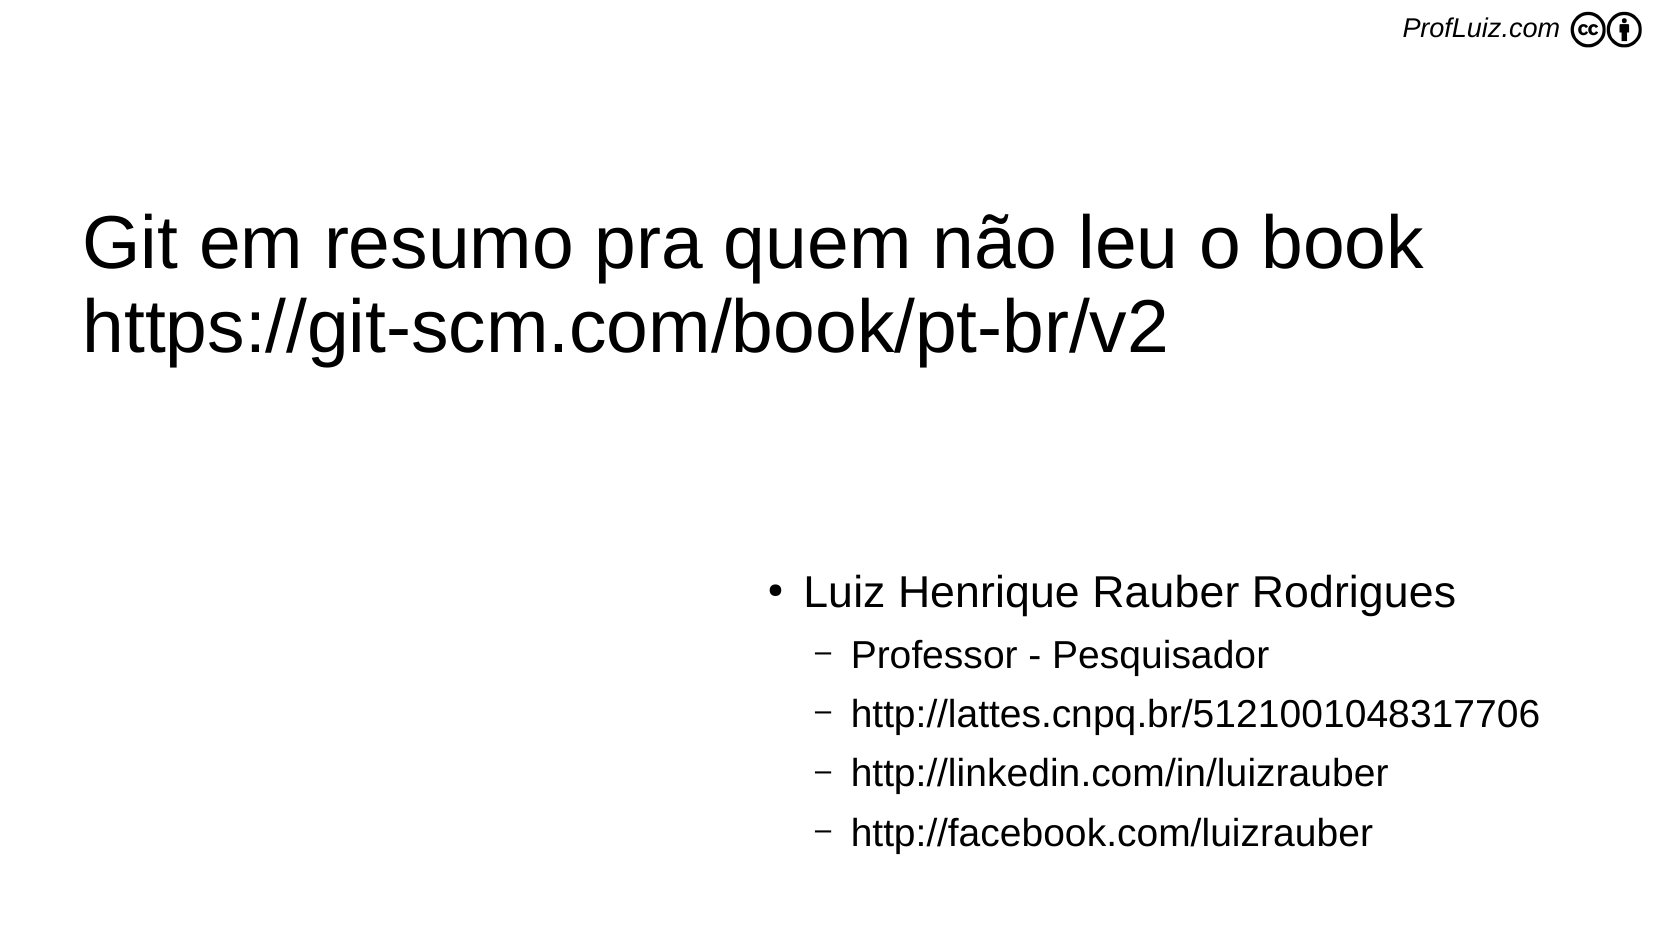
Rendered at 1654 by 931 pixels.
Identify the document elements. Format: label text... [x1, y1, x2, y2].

list Luiz Henrique Rauber Rodrigues Professor - Pesquisador http://lattes.cnpq.br/5121001048317706 http://linkedin.com/in/luizrauber http://facebook.com/luizrauber [755, 566, 1571, 886]
picture [1570, 11, 1642, 48]
title Git em resumo pra quem não leu o book https://git-scm.com/book/pt-br/v2 [82, 37, 1548, 532]
